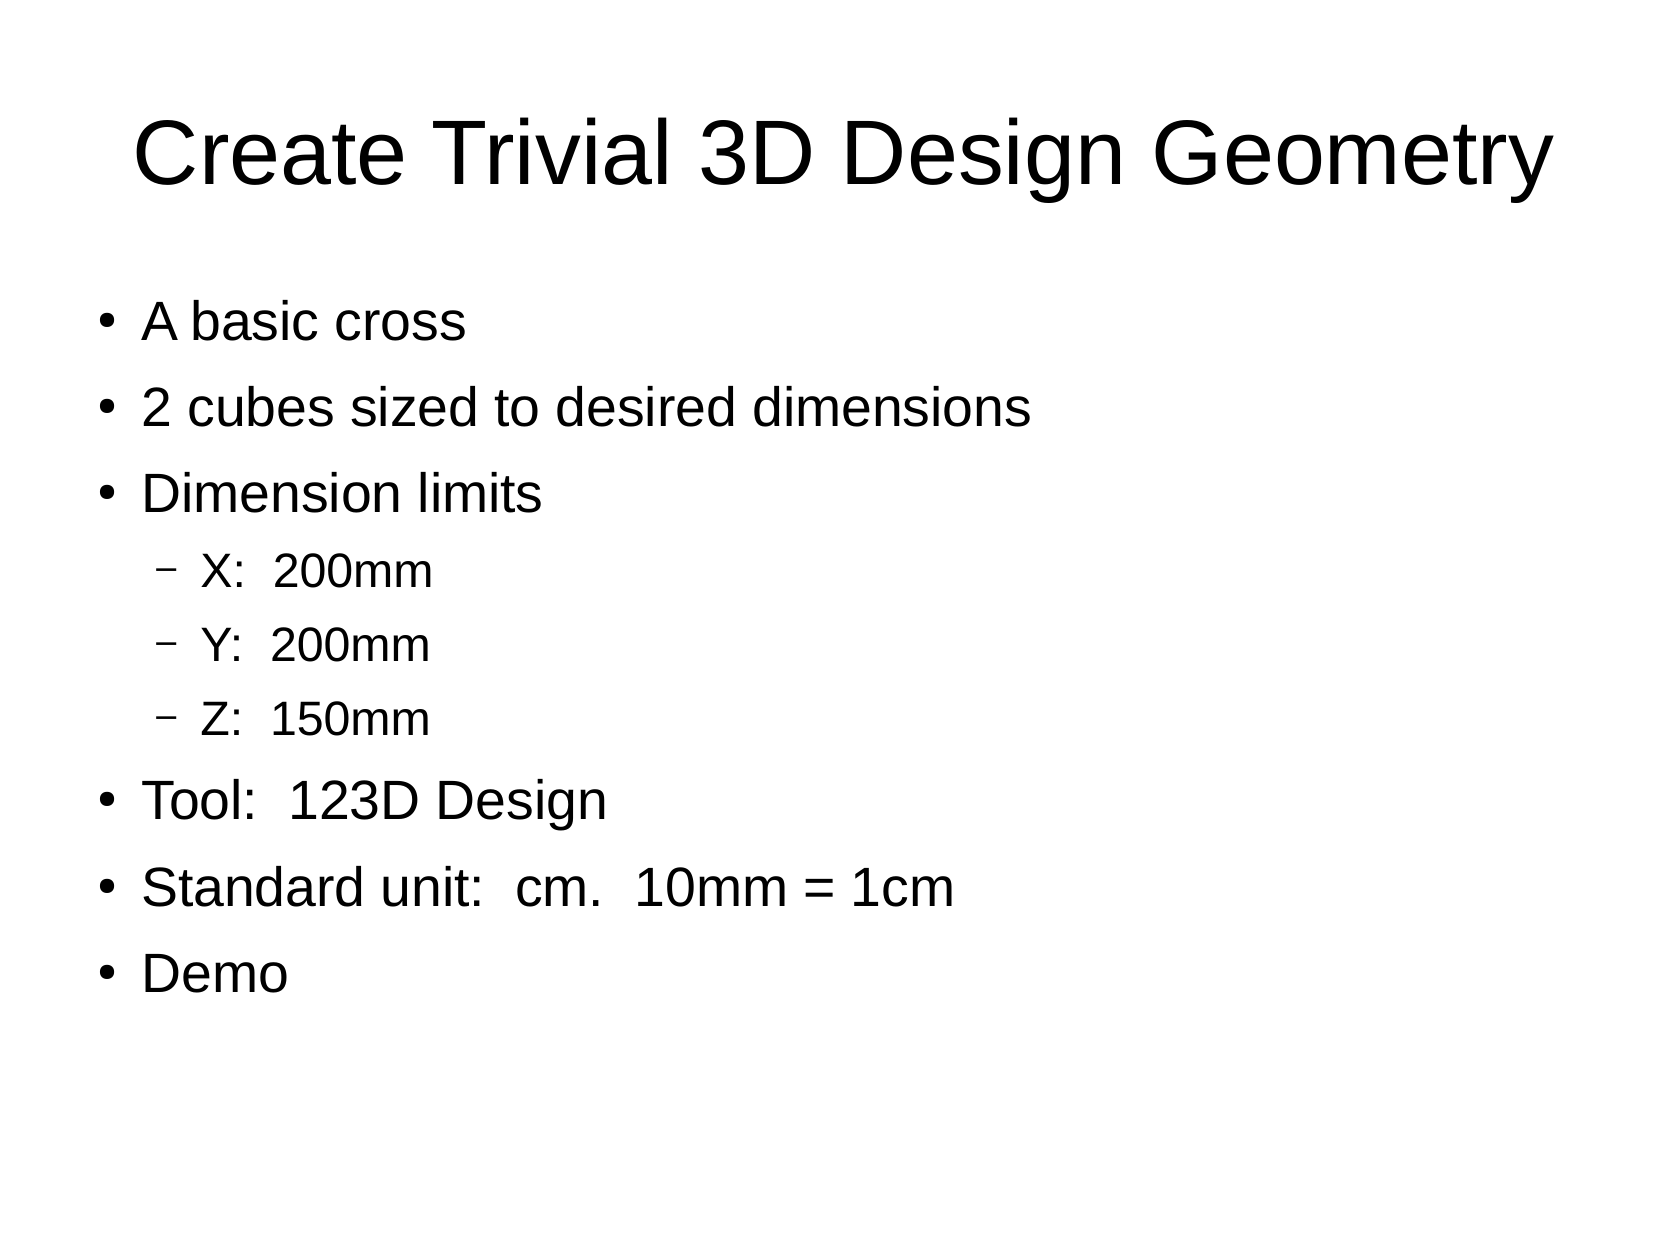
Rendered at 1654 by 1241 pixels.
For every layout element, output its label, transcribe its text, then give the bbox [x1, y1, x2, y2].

title Create Trivial 3D Design Geometry [82, 49, 1571, 257]
list A basic cross 2 cubes sized to desired dimensions Dimension limits X: 200mm Y: 200mm Z: 150mm Tool: 123D Design Standard unit: cm. 10mm = 1cm Demo [82, 290, 1571, 1010]
